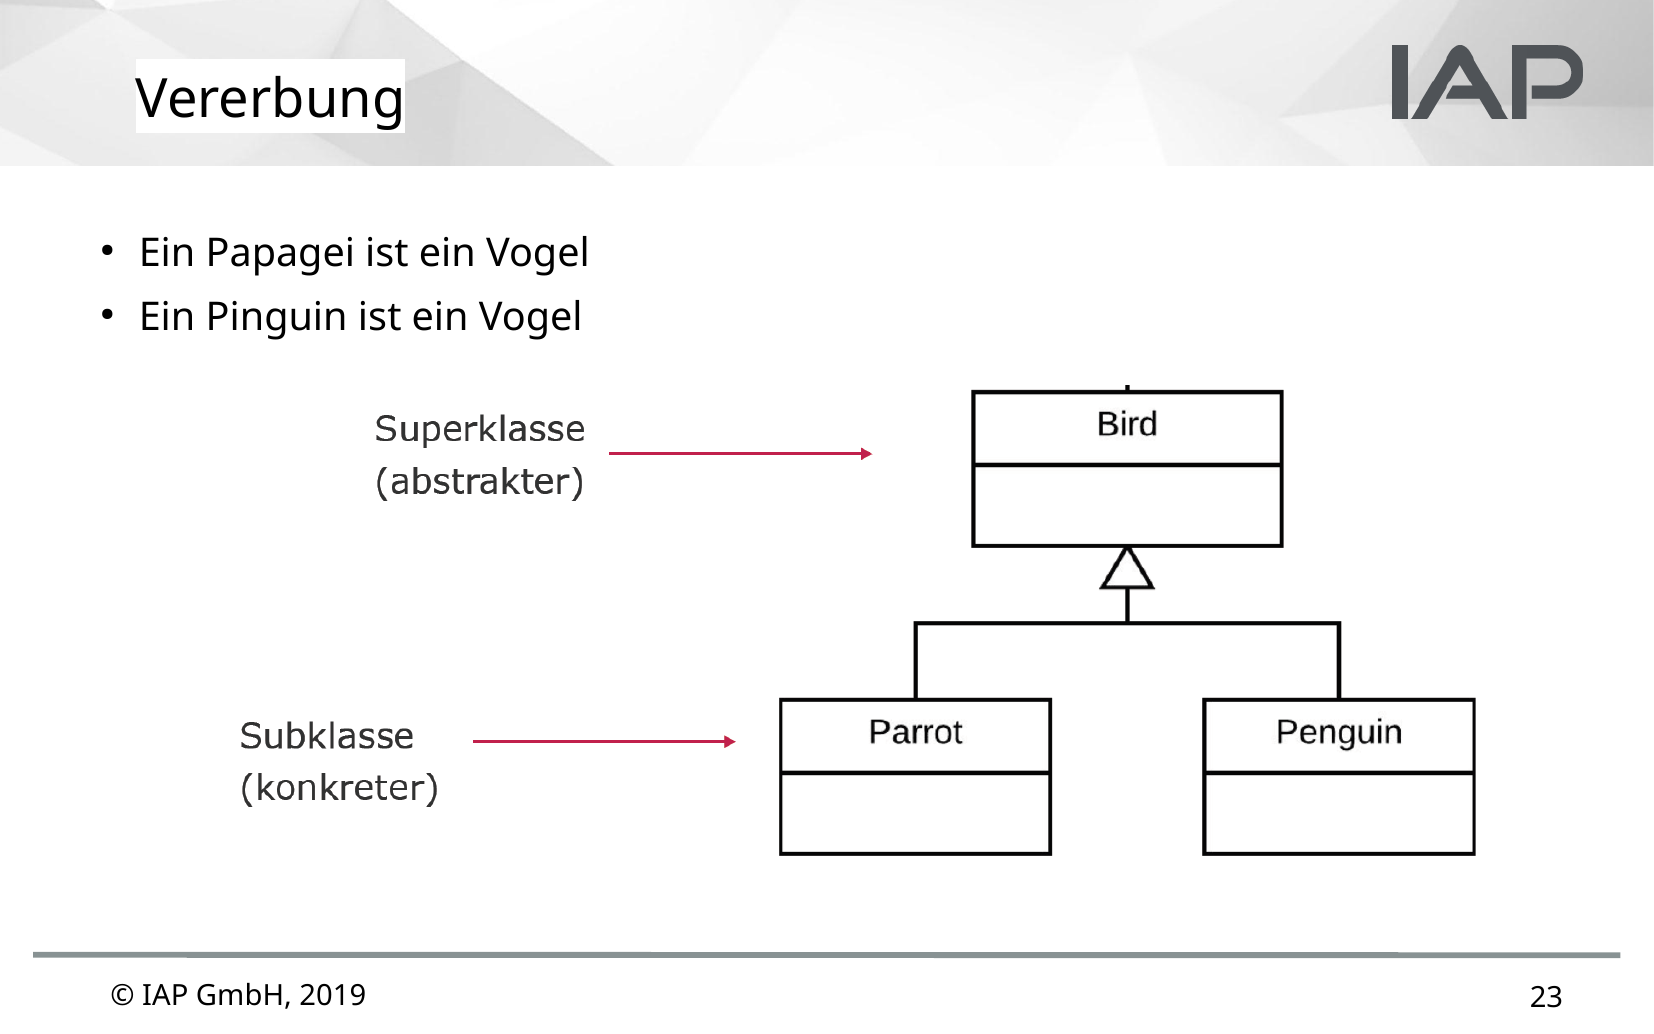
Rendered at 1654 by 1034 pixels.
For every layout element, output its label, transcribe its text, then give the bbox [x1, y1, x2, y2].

picture [191, 354, 1489, 902]
picture [0, 0, 1654, 166]
list Ein Papagei ist ein Vogel Ein Pinguin ist ein Vogel [82, 224, 1571, 919]
title Vererbung [135, 41, 1264, 152]
